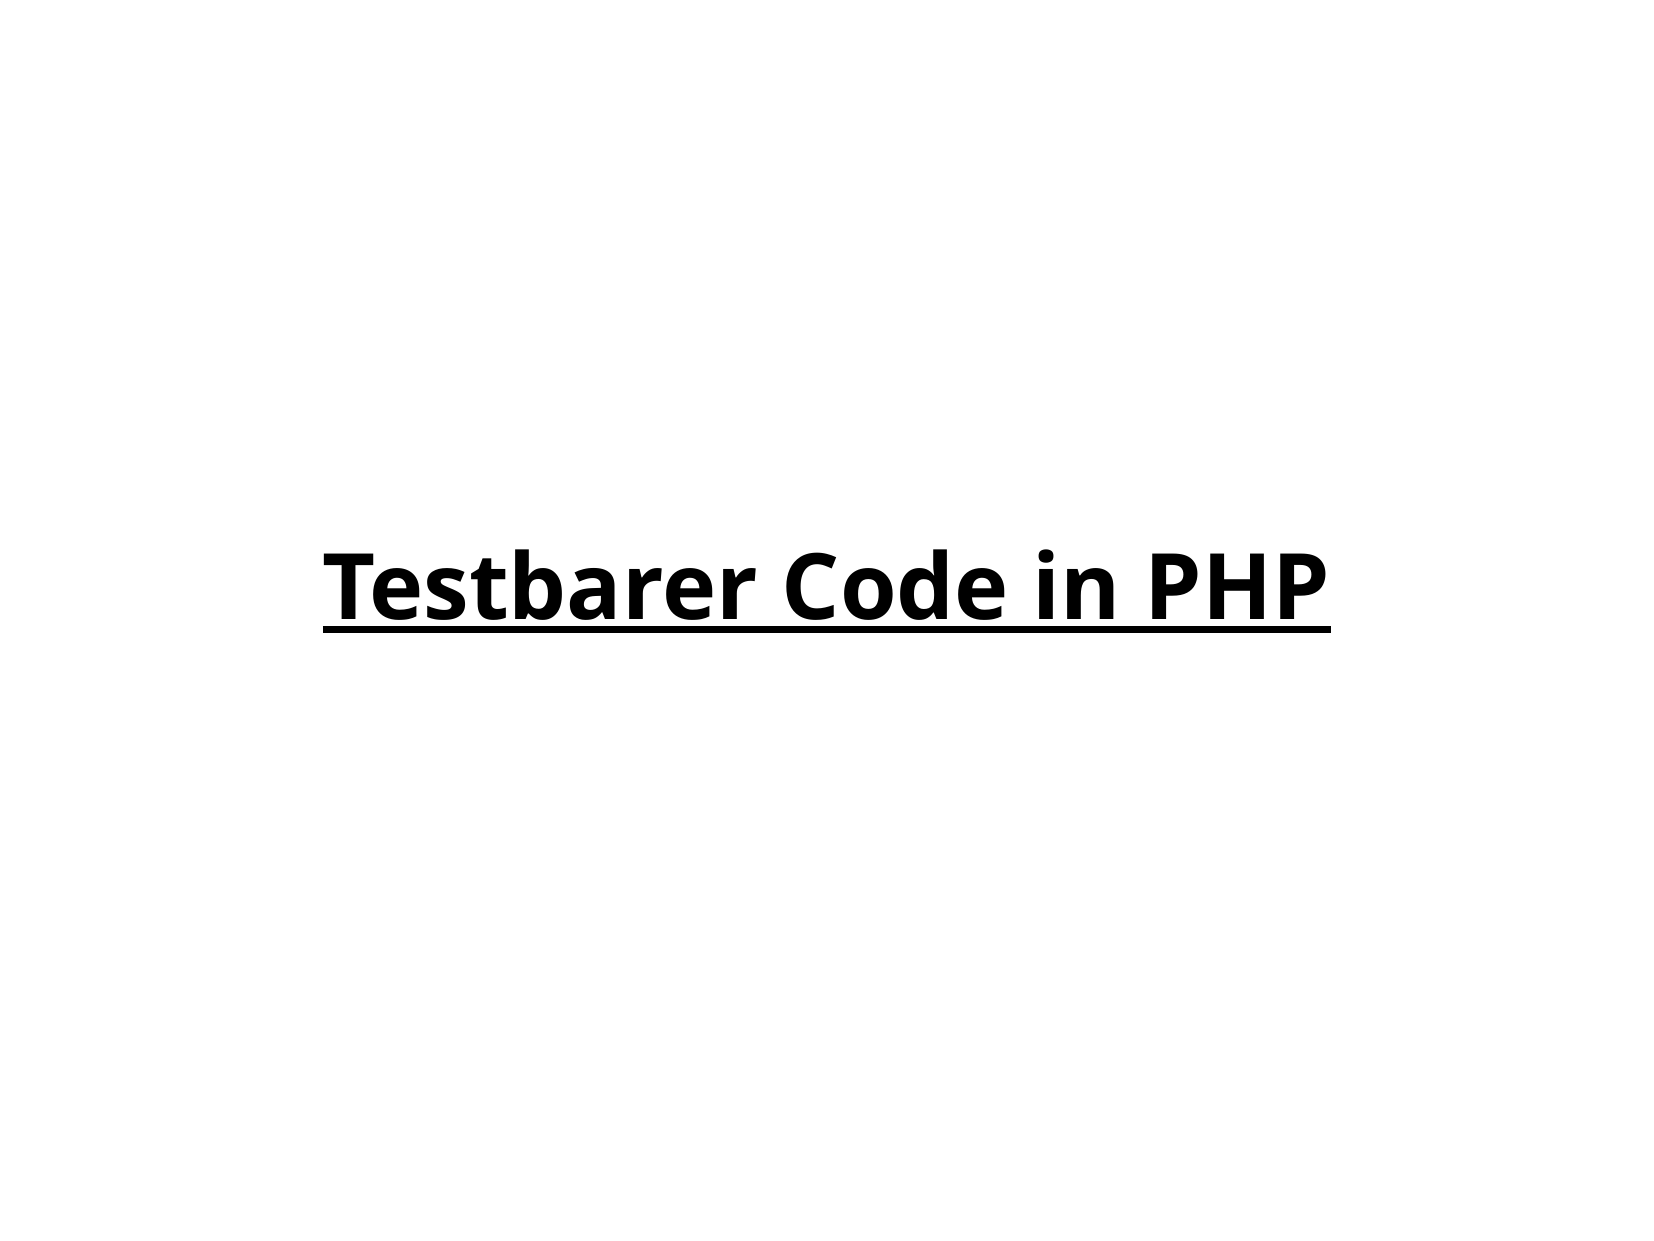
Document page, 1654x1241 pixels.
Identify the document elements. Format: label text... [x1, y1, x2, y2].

title Testbarer Code in PHP [82, 487, 1571, 681]
